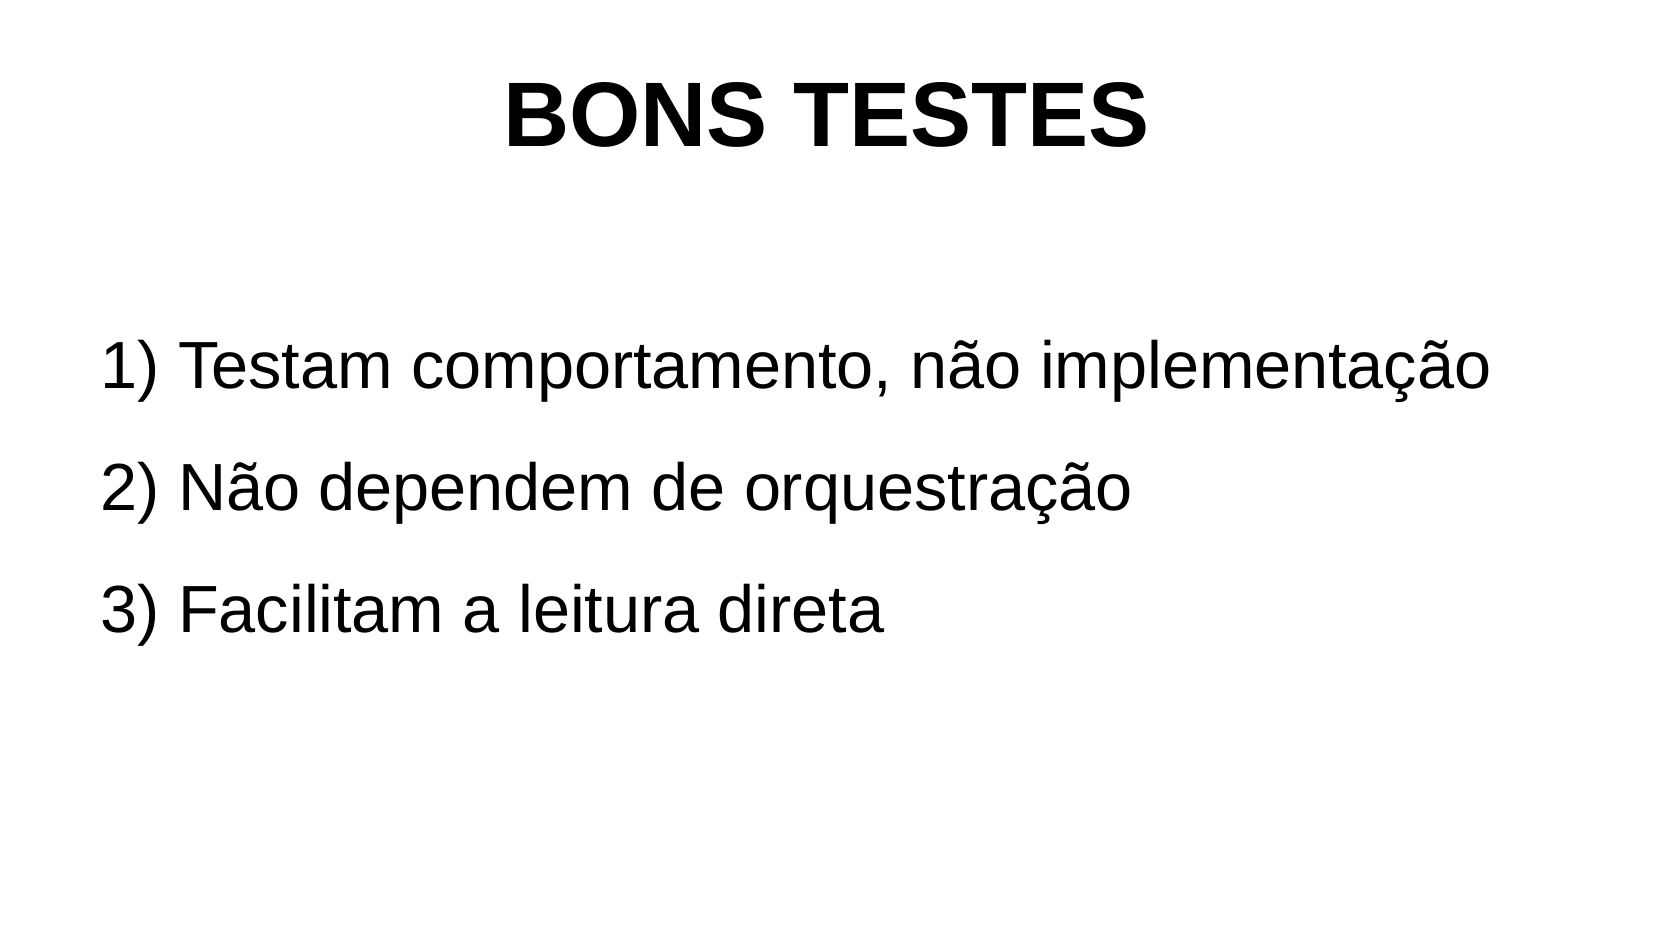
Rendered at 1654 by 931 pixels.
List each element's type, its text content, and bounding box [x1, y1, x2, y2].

list Testam comportamento, não implementação Não dependem de orquestração Facilitam a leitura direta [82, 217, 1571, 758]
title BONS TESTES [82, 37, 1571, 193]
